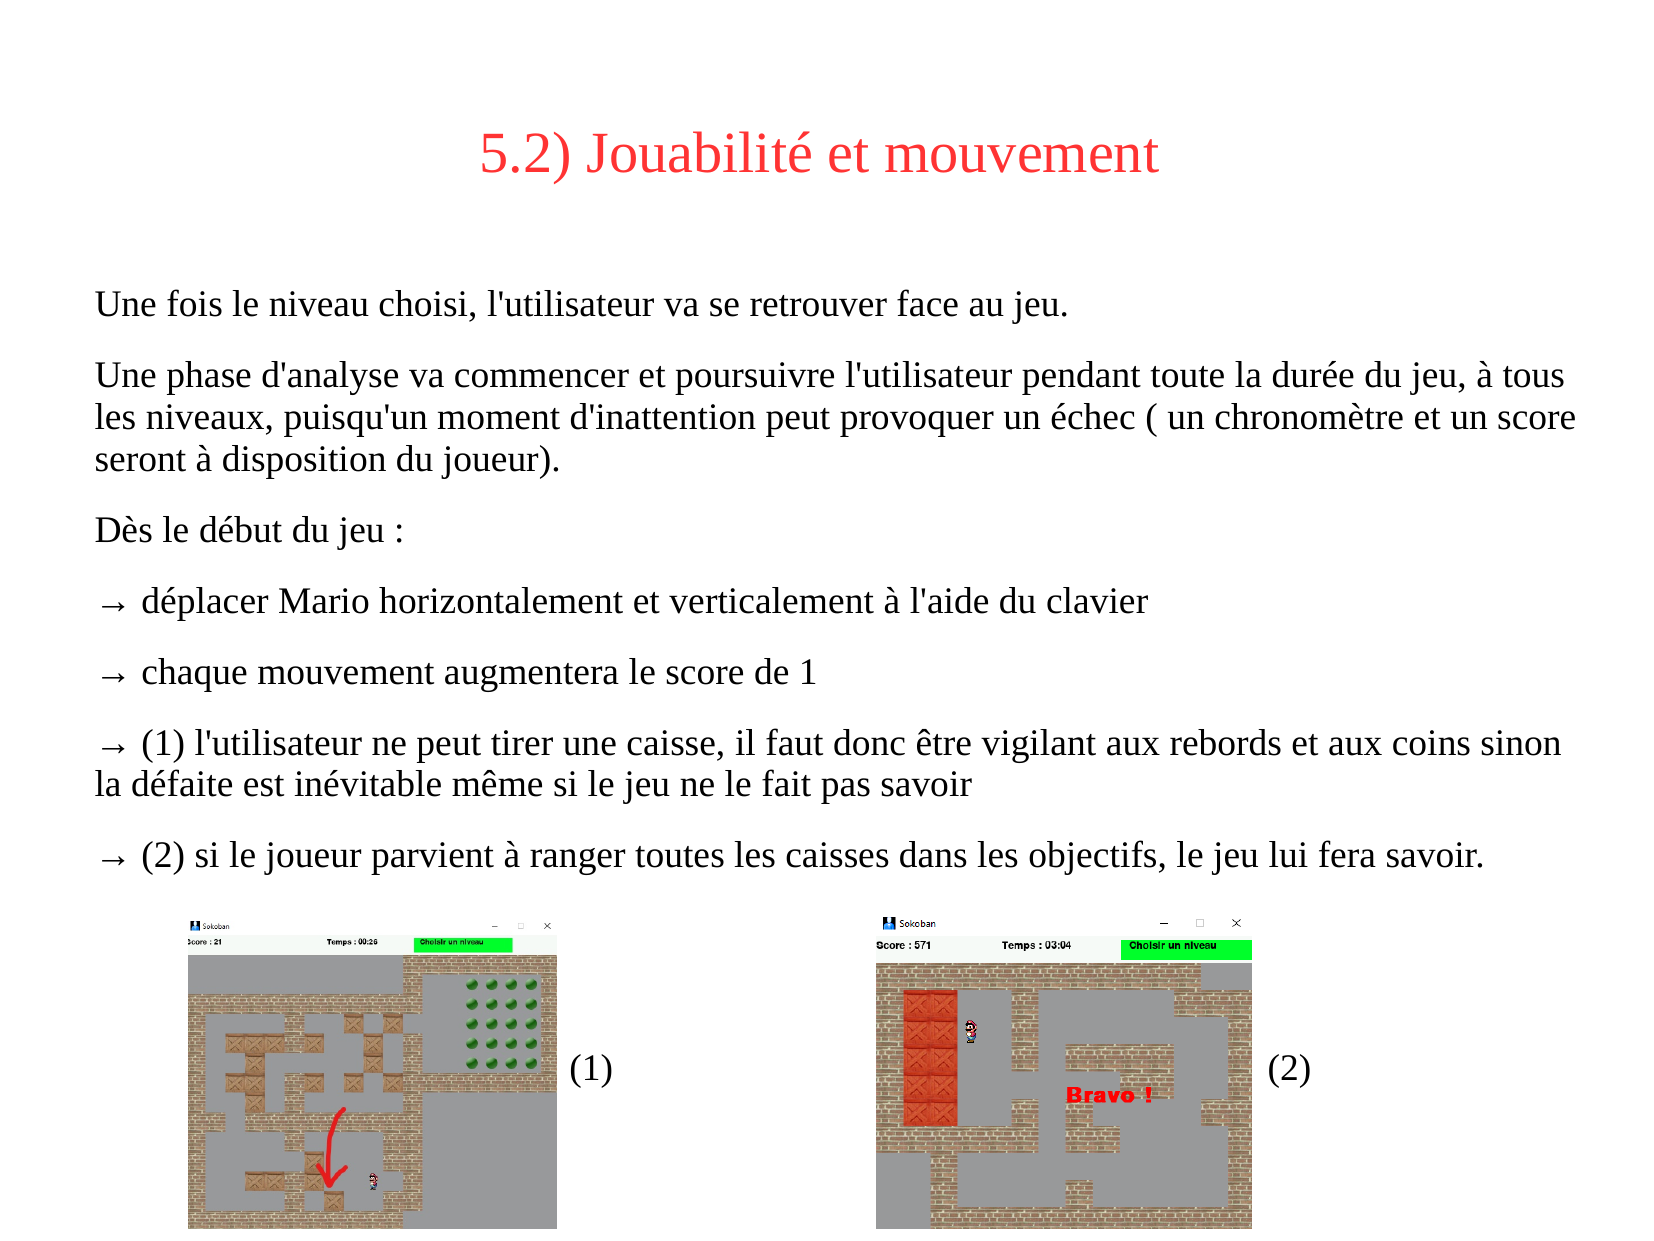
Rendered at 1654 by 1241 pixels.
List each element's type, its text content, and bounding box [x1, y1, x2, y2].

list Une fois le niveau choisi, l'utilisateur va se retrouver face au jeu. Une phase d'analyse va commencer et poursuivre l'utilisateur pendant toute la durée du jeu, à tous les niveaux, puisqu'un moment d'inattention peut provoquer un échec ( un chronomètre et un score seront à disposition du joueur). Dès le début du jeu : → déplacer Mario horizontalement et verticalement à l'aide du clavier → chaque mouvement augmentera le score de 1 → (1) l'utilisateur ne peut tirer une caisse, il faut donc être vigilant aux rebords et aux coins sinon la défaite est inévitable même si le jeu ne le fait pas savoir → (2) si le joueur parvient à ranger toutes les caisses dans les objectifs, le jeu lui fera savoir. (1) (2) [94, 283, 1583, 1103]
title 5.2) Jouabilité et mouvement [82, 49, 1571, 257]
picture [876, 914, 1252, 1229]
picture [188, 921, 557, 1229]
